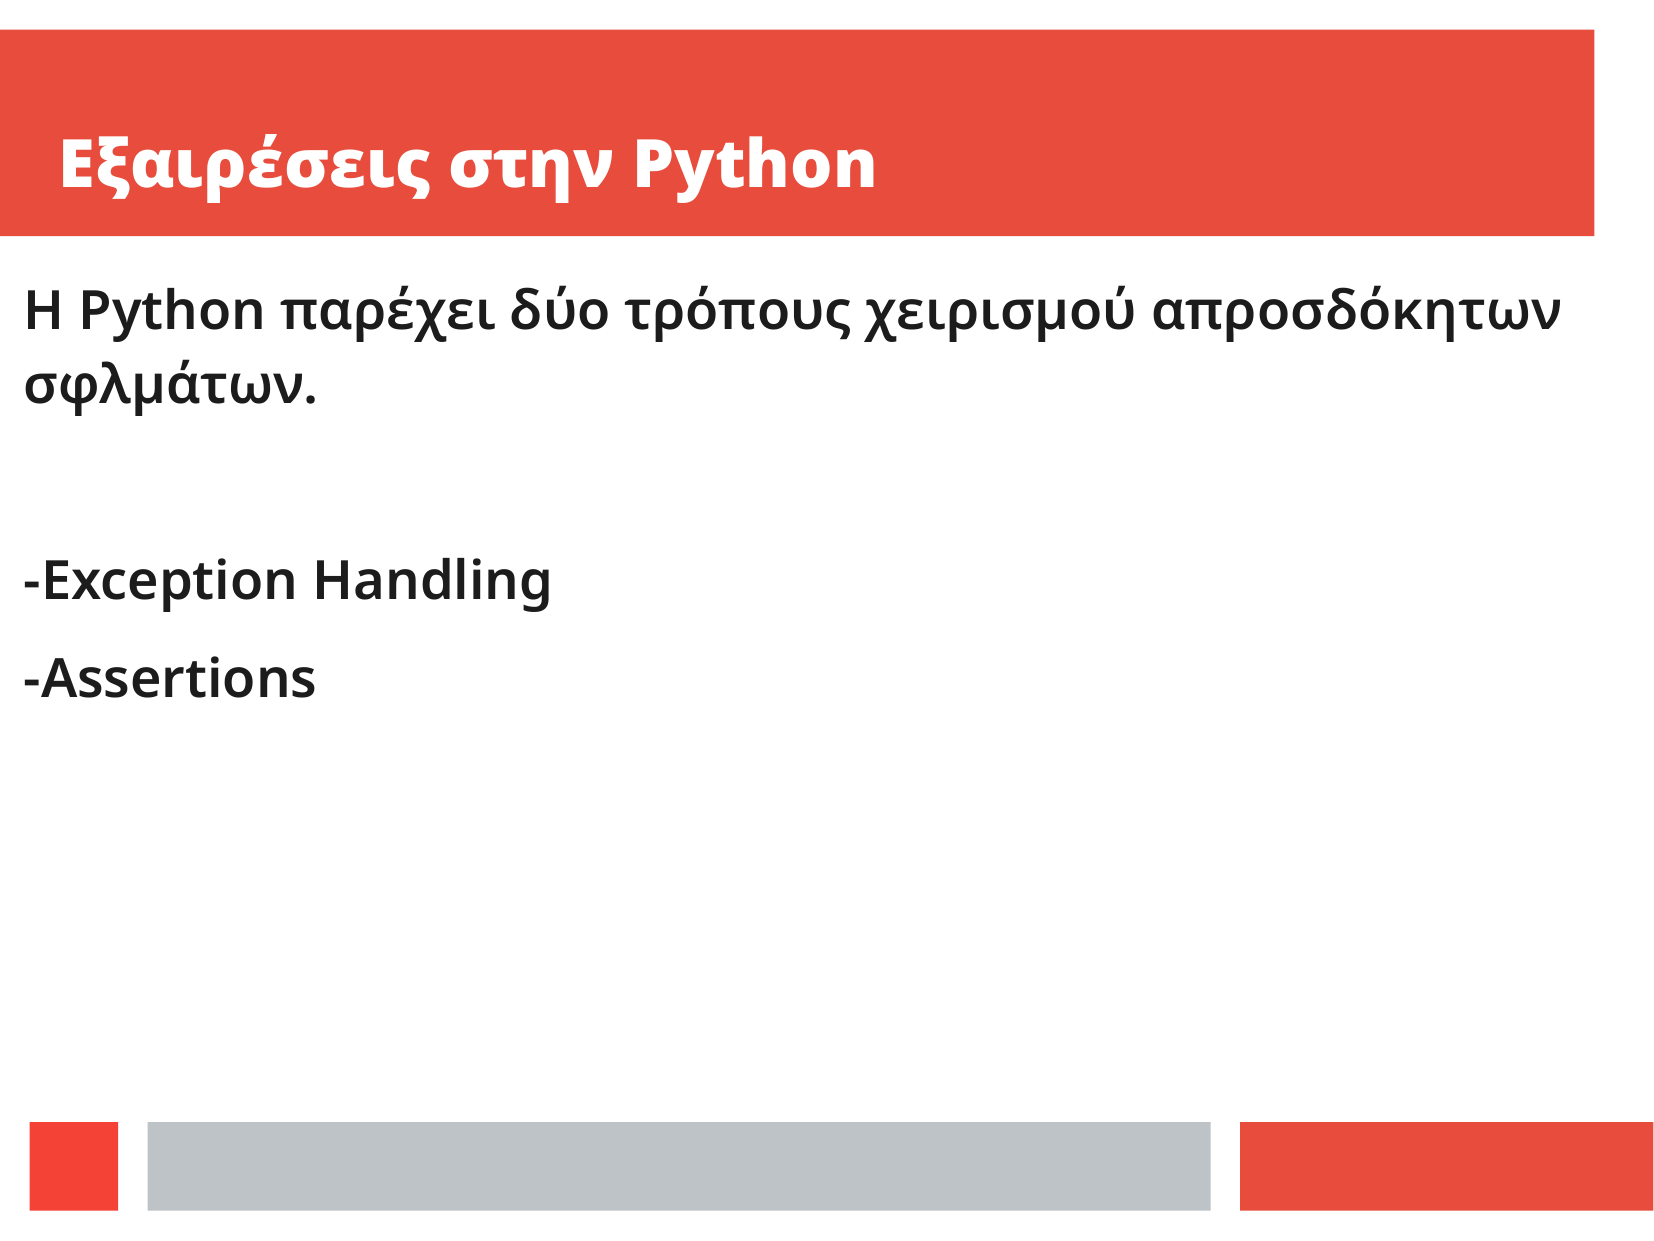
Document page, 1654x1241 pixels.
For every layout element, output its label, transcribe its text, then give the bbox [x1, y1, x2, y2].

list H Python παρέχει δύο τρόπους χειρισμού απροσδόκητων σφλμάτων. -Exception Handling -Assertions [23, 271, 1607, 1093]
title Eξαιρέσεις στην Python [59, 59, 1595, 207]
